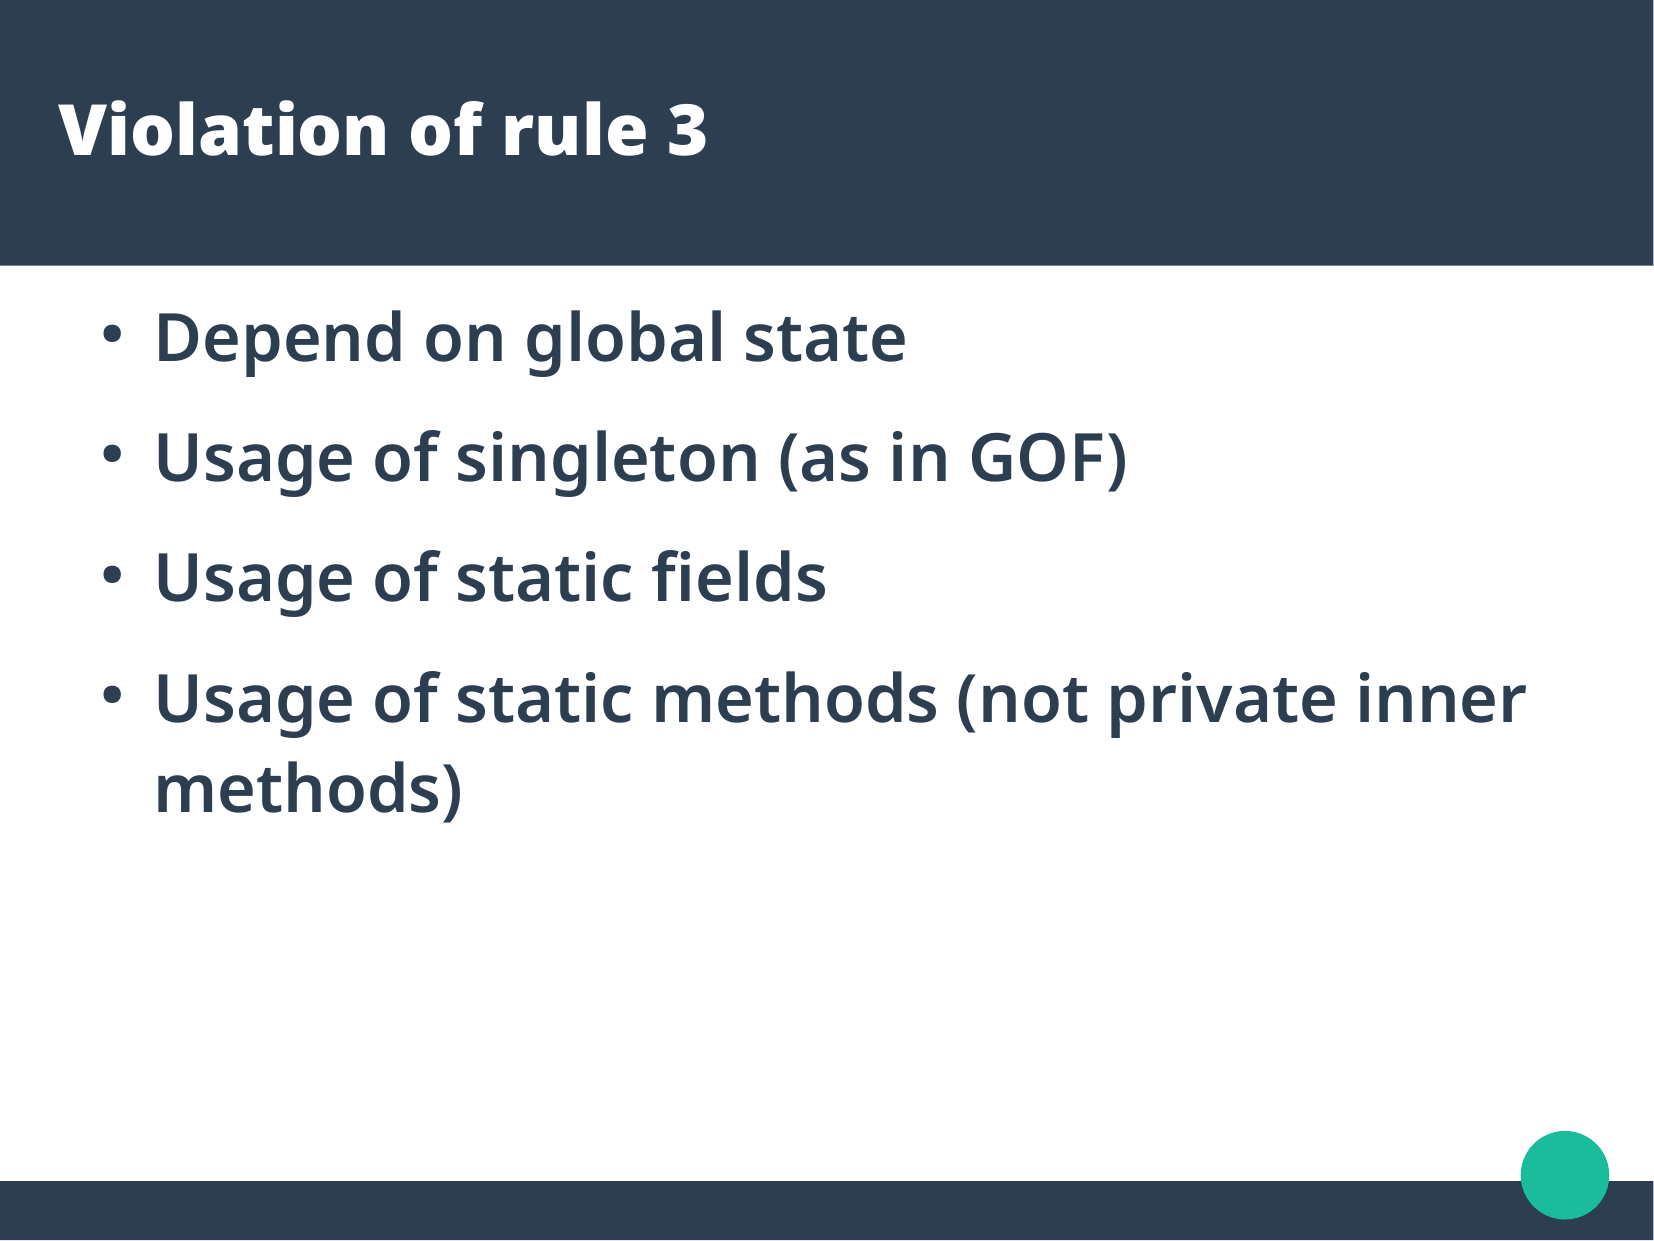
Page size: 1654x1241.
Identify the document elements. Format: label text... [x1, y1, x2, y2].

title Violation of rule 3 [59, 49, 1595, 207]
list Depend on global state Usage of singleton (as in GOF) Usage of static fields Usage of static methods (not private inner methods) [82, 290, 1571, 1010]
